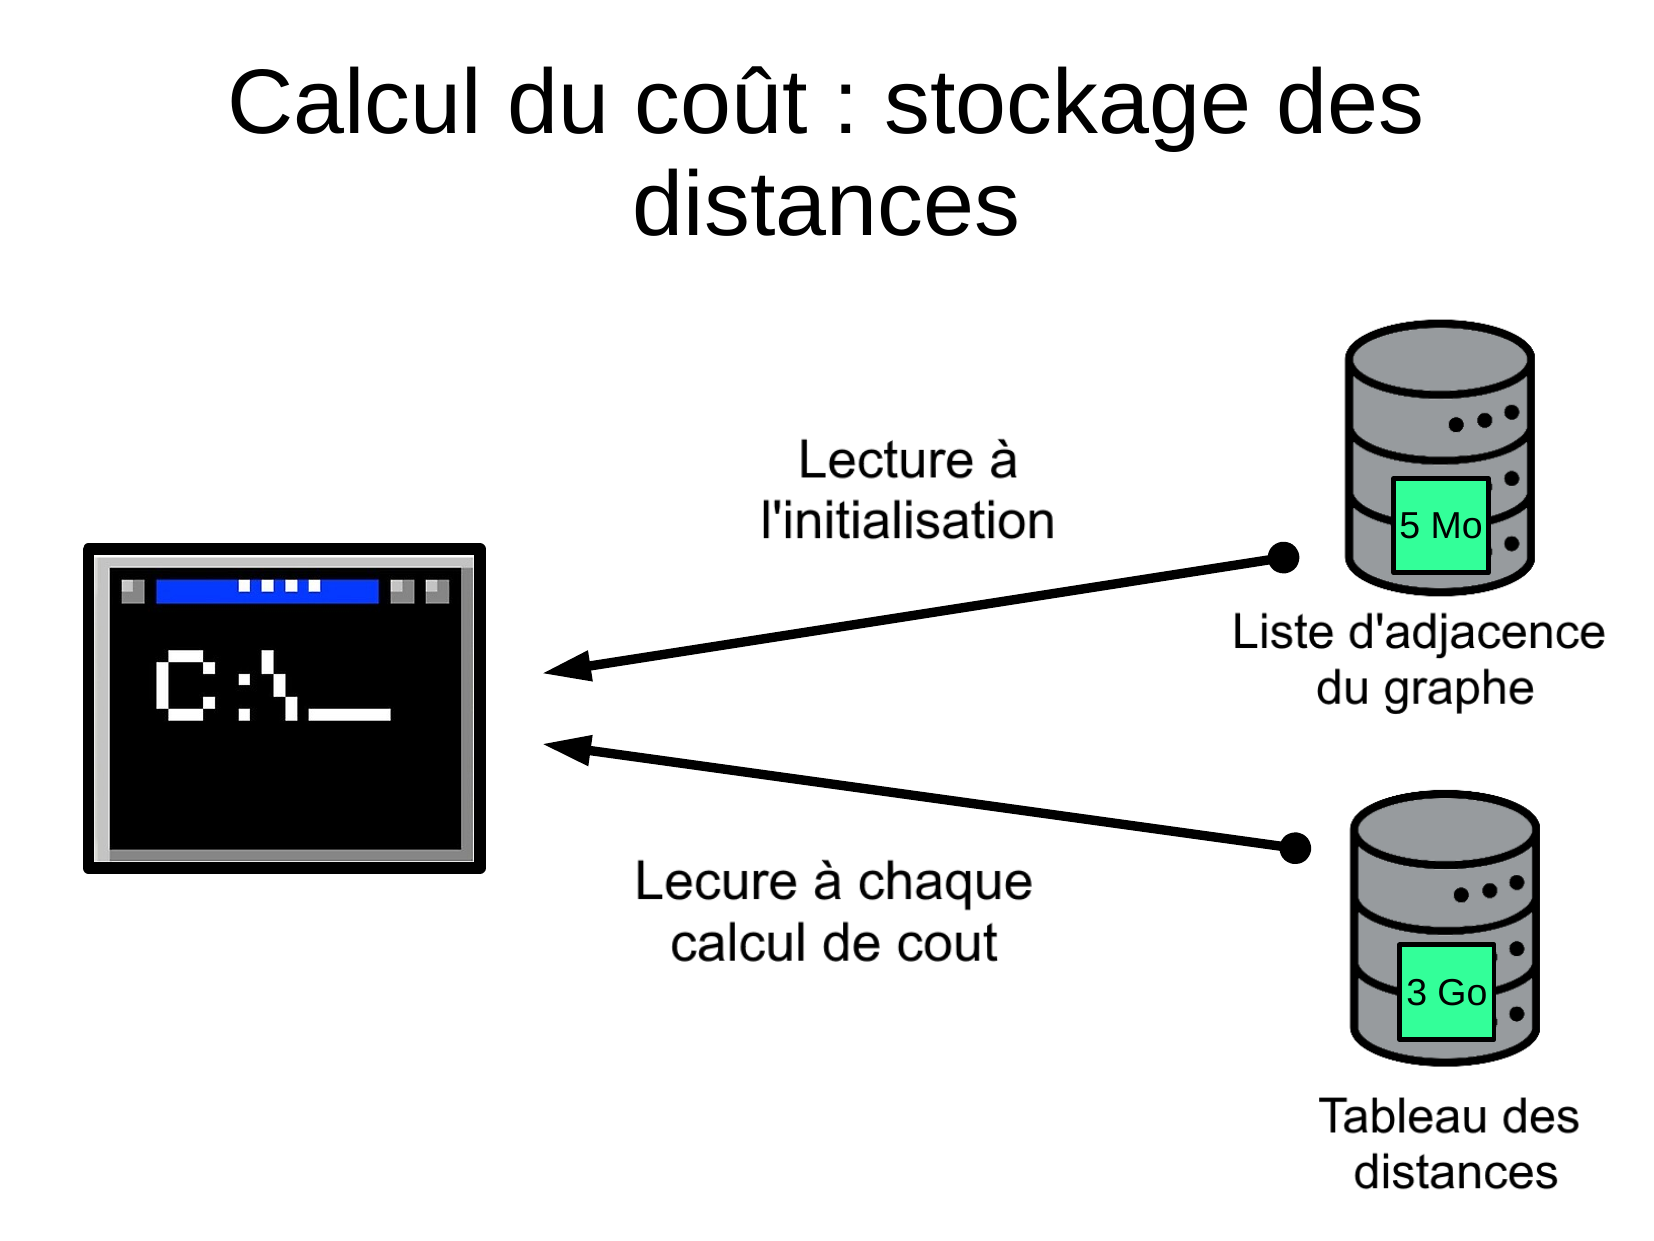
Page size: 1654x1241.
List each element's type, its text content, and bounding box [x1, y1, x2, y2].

picture [94, 555, 474, 863]
text_box 3 Go [1399, 944, 1495, 1040]
title Calcul du coût : stockage des distances [82, 49, 1571, 257]
picture [744, 408, 1087, 579]
picture [1181, 271, 1619, 1241]
text_box 5 Mo [1393, 478, 1489, 573]
picture [611, 843, 1063, 981]
